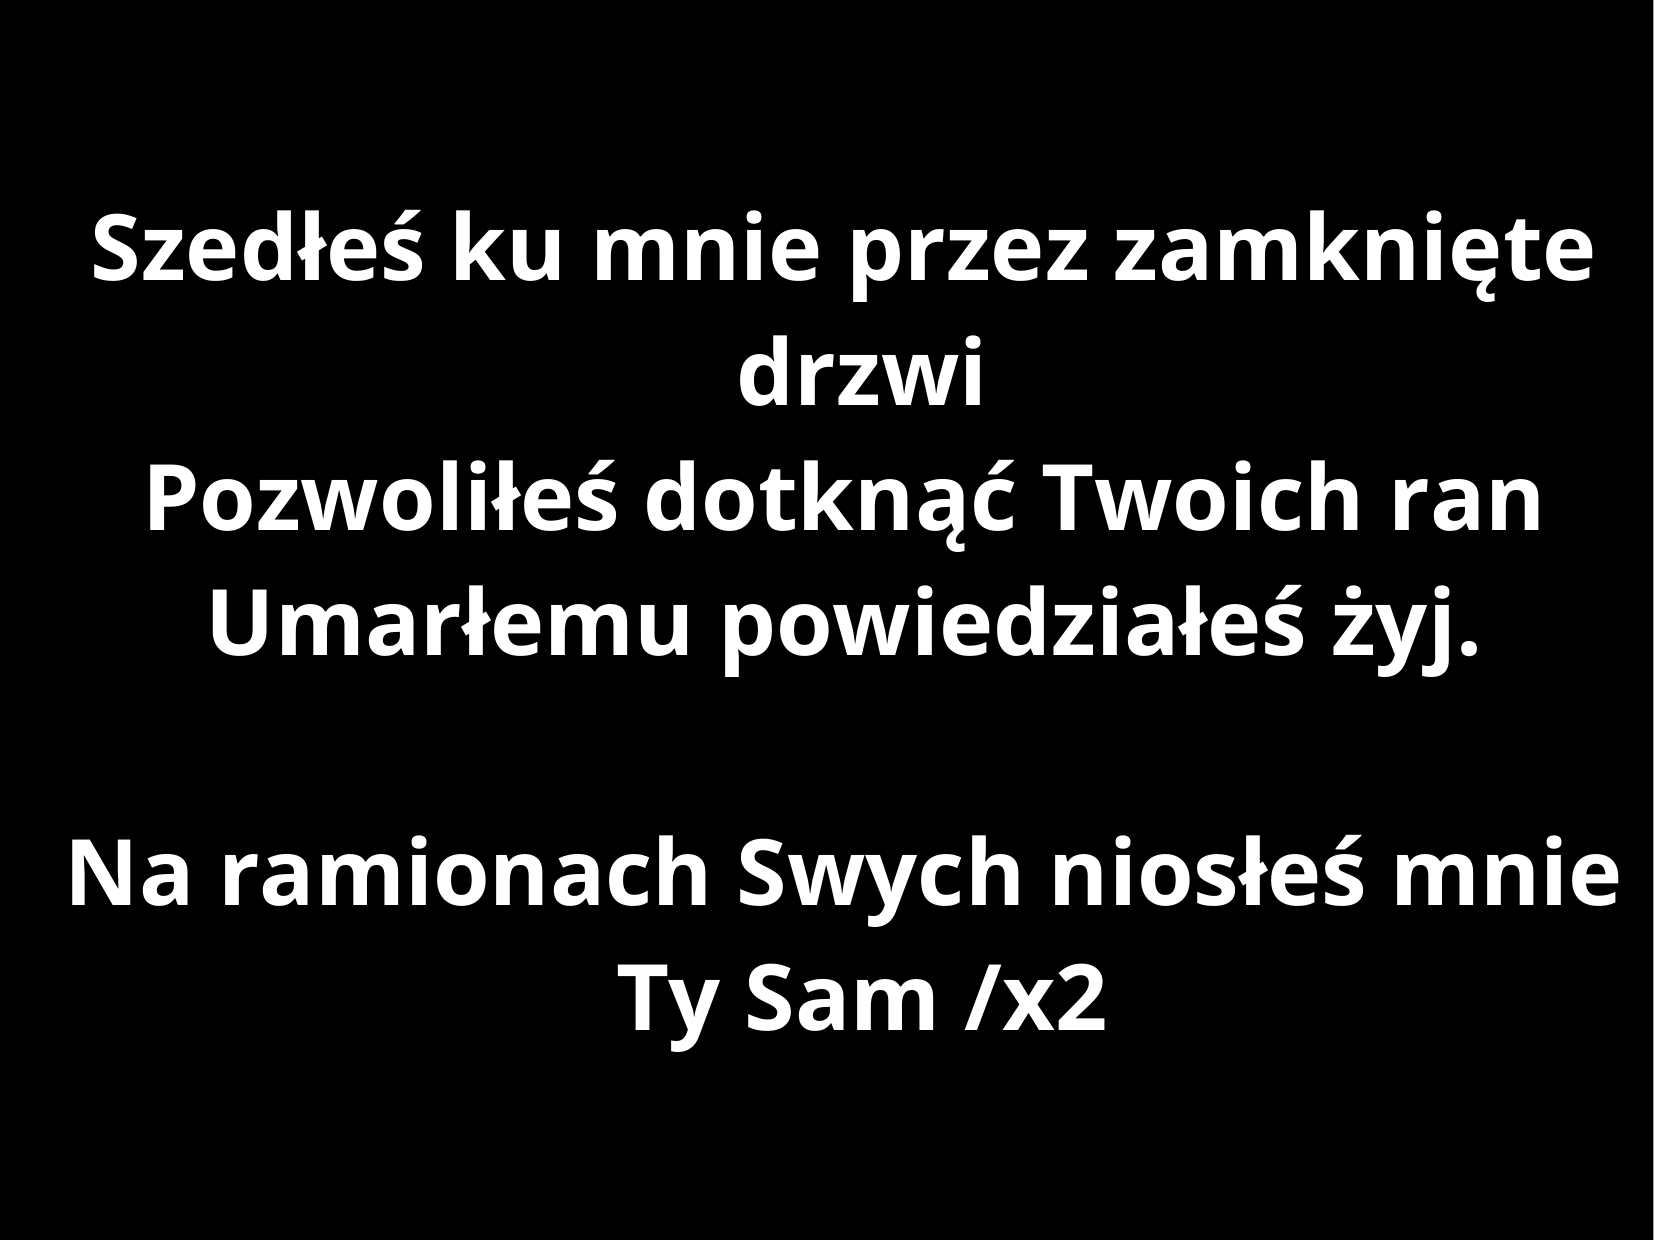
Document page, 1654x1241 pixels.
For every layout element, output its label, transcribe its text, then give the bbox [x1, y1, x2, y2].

subtitle Szedłeś ku mnie przez zamknięte drzwi Pozwoliłeś dotknąć Twoich ran Umarłemu powiedziałeś żyj. Na ramionach Swych niosłeś mnie Ty Sam /x2 [0, 0, 1654, 1241]
